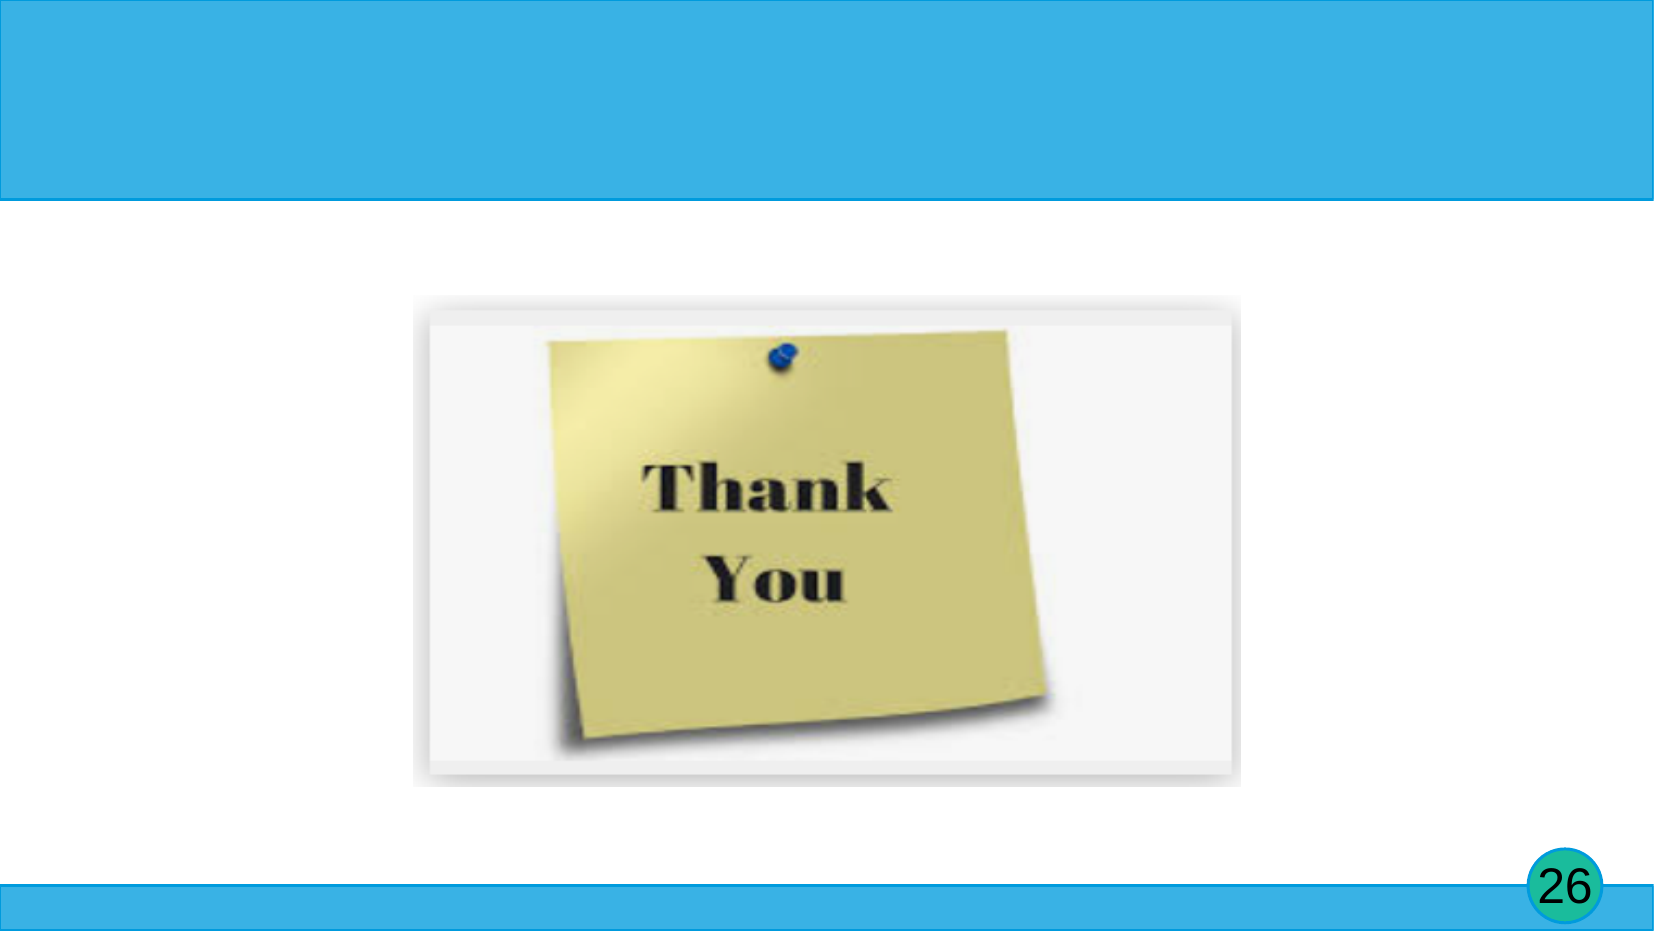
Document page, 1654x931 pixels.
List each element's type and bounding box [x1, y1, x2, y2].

picture [413, 295, 1241, 787]
